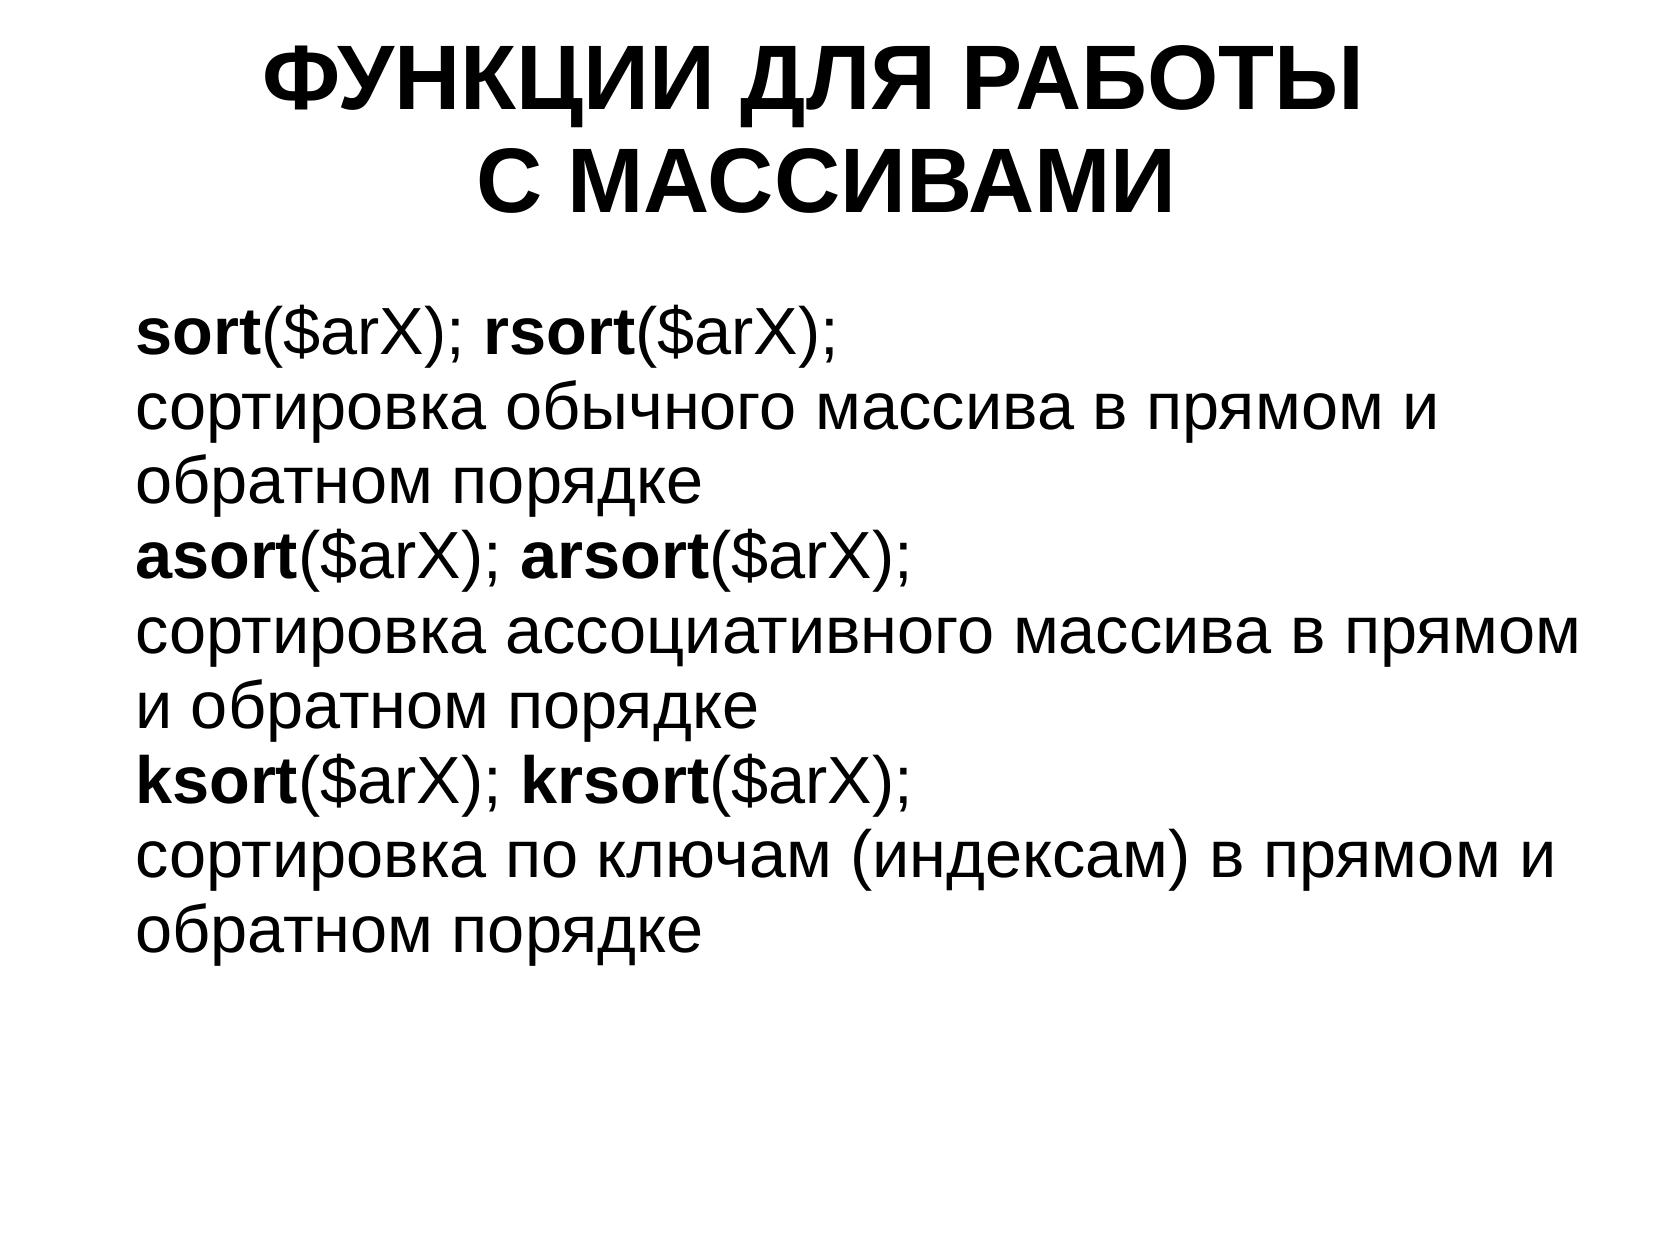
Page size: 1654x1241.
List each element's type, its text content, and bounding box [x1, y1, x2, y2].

text_box sort($arX); rsort($arX); сортировка обычного массива в прямом и обратном порядке asort($arX); arsort($arX); сортировка ассоциативного массива в прямом и обратном порядке ksort($arX); krsort($arX); сортировка по ключам (индексам) в прямом и обратном порядке [49, 286, 1654, 1123]
title ФУНКЦИИ ДЛЯ РАБОТЫ С МАССИВАМИ [82, 25, 1571, 233]
